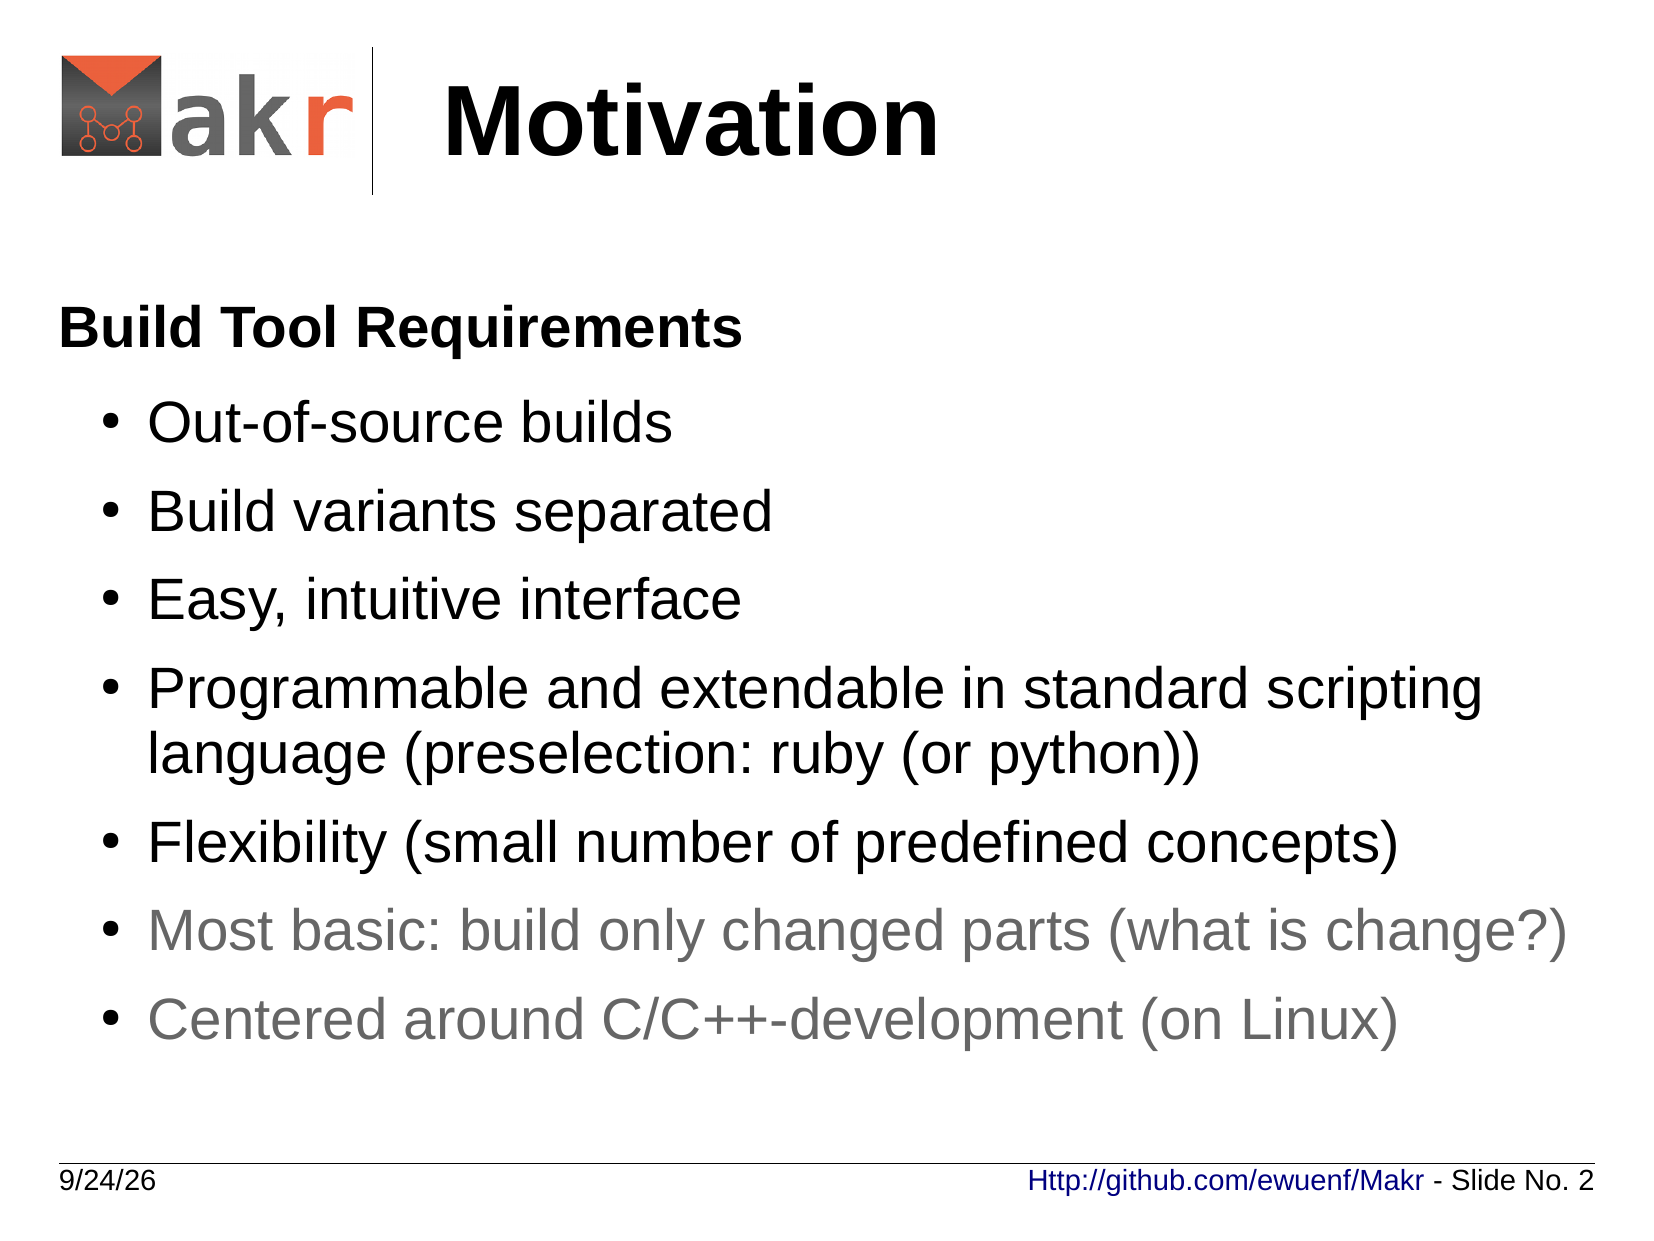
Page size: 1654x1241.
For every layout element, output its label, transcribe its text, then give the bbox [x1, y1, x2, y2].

list Build Tool Requirements Out-of-source builds Build variants separated Easy, intuitive interface Programmable and extendable in standard scripting language (preselection: ruby (or python)) Flexibility (small number of predefined concepts) Most basic: build only changed parts (what is change?) Centered around C/C++-development (on Linux) [59, 295, 1595, 1152]
picture [59, 53, 355, 158]
title Motivation [442, 65, 1607, 177]
